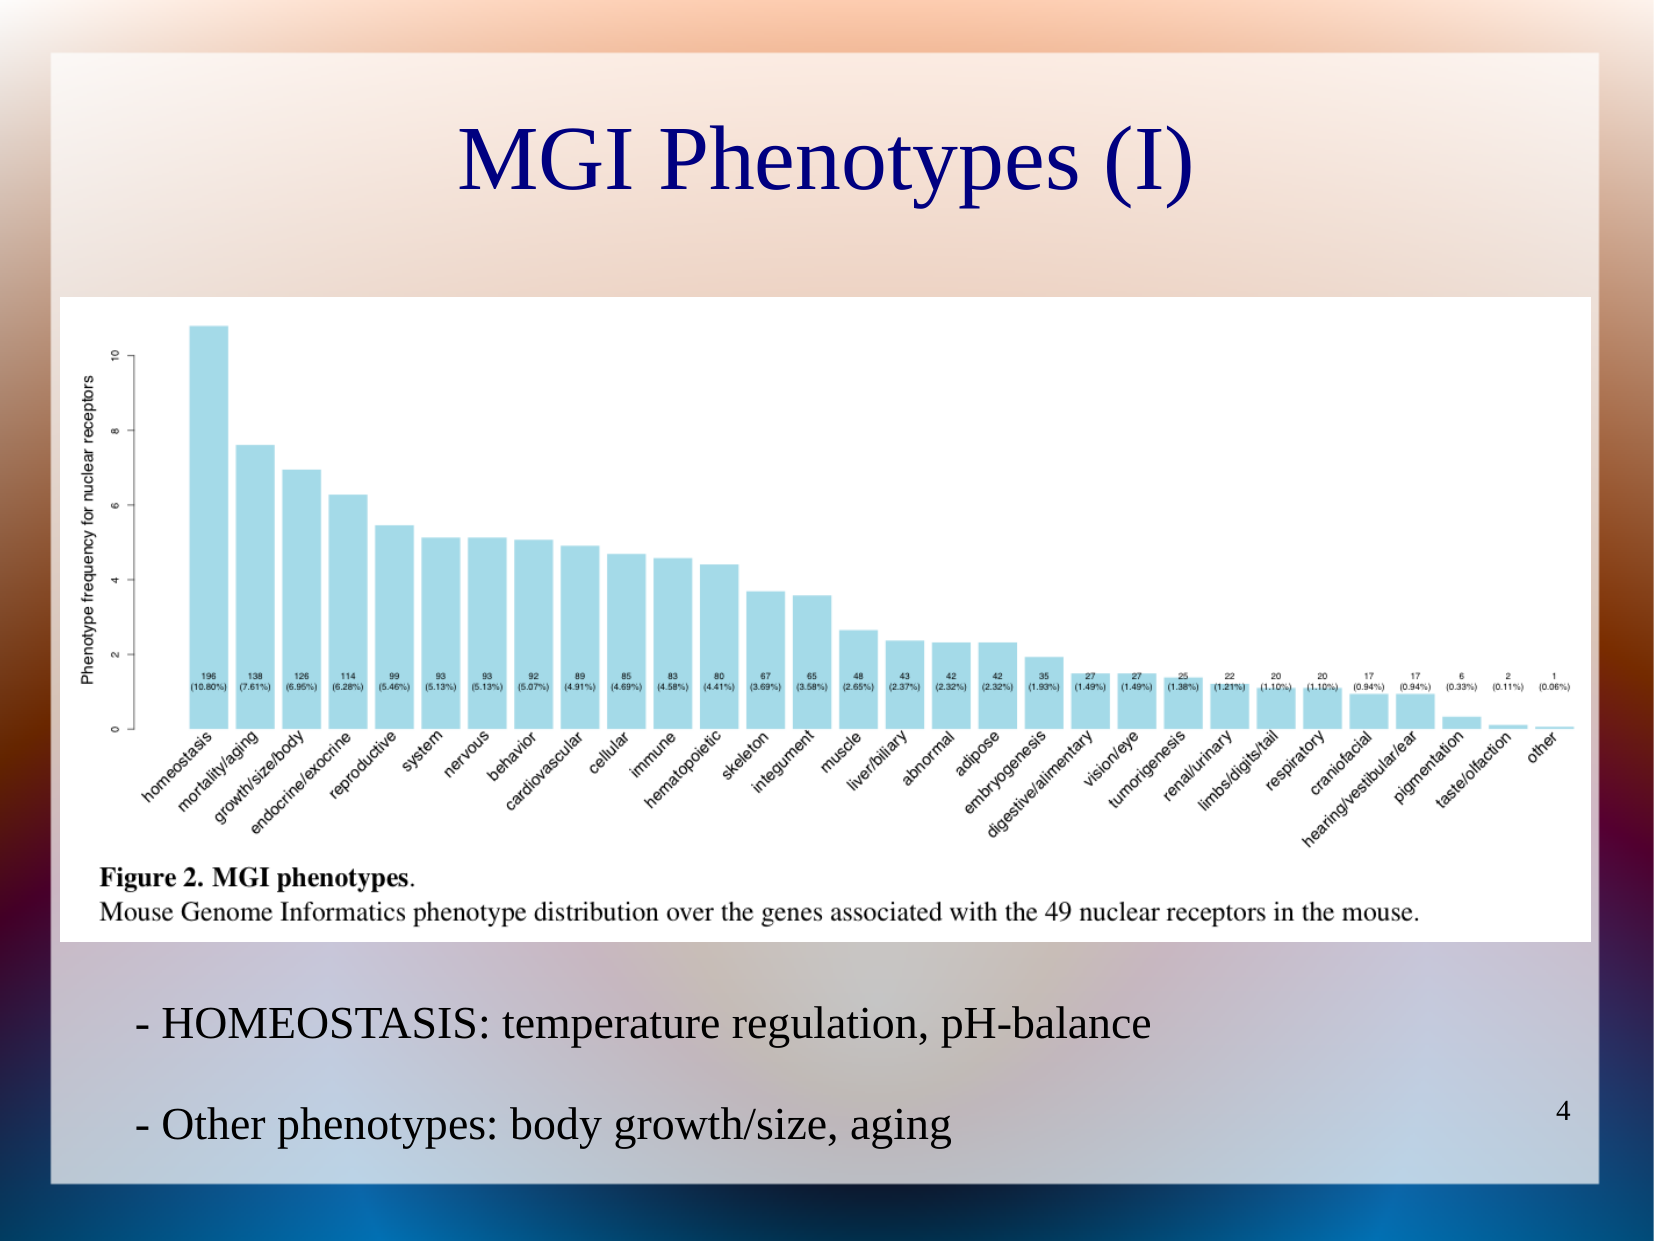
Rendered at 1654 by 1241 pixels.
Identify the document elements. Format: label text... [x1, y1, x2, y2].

picture [0, 0, 1654, 1241]
text_box - HOMEOSTASIS: temperature regulation, pH-balance - Other phenotypes: body growth/size, aging [120, 990, 1601, 1178]
title MGI Phenotypes (I) [82, 55, 1571, 263]
